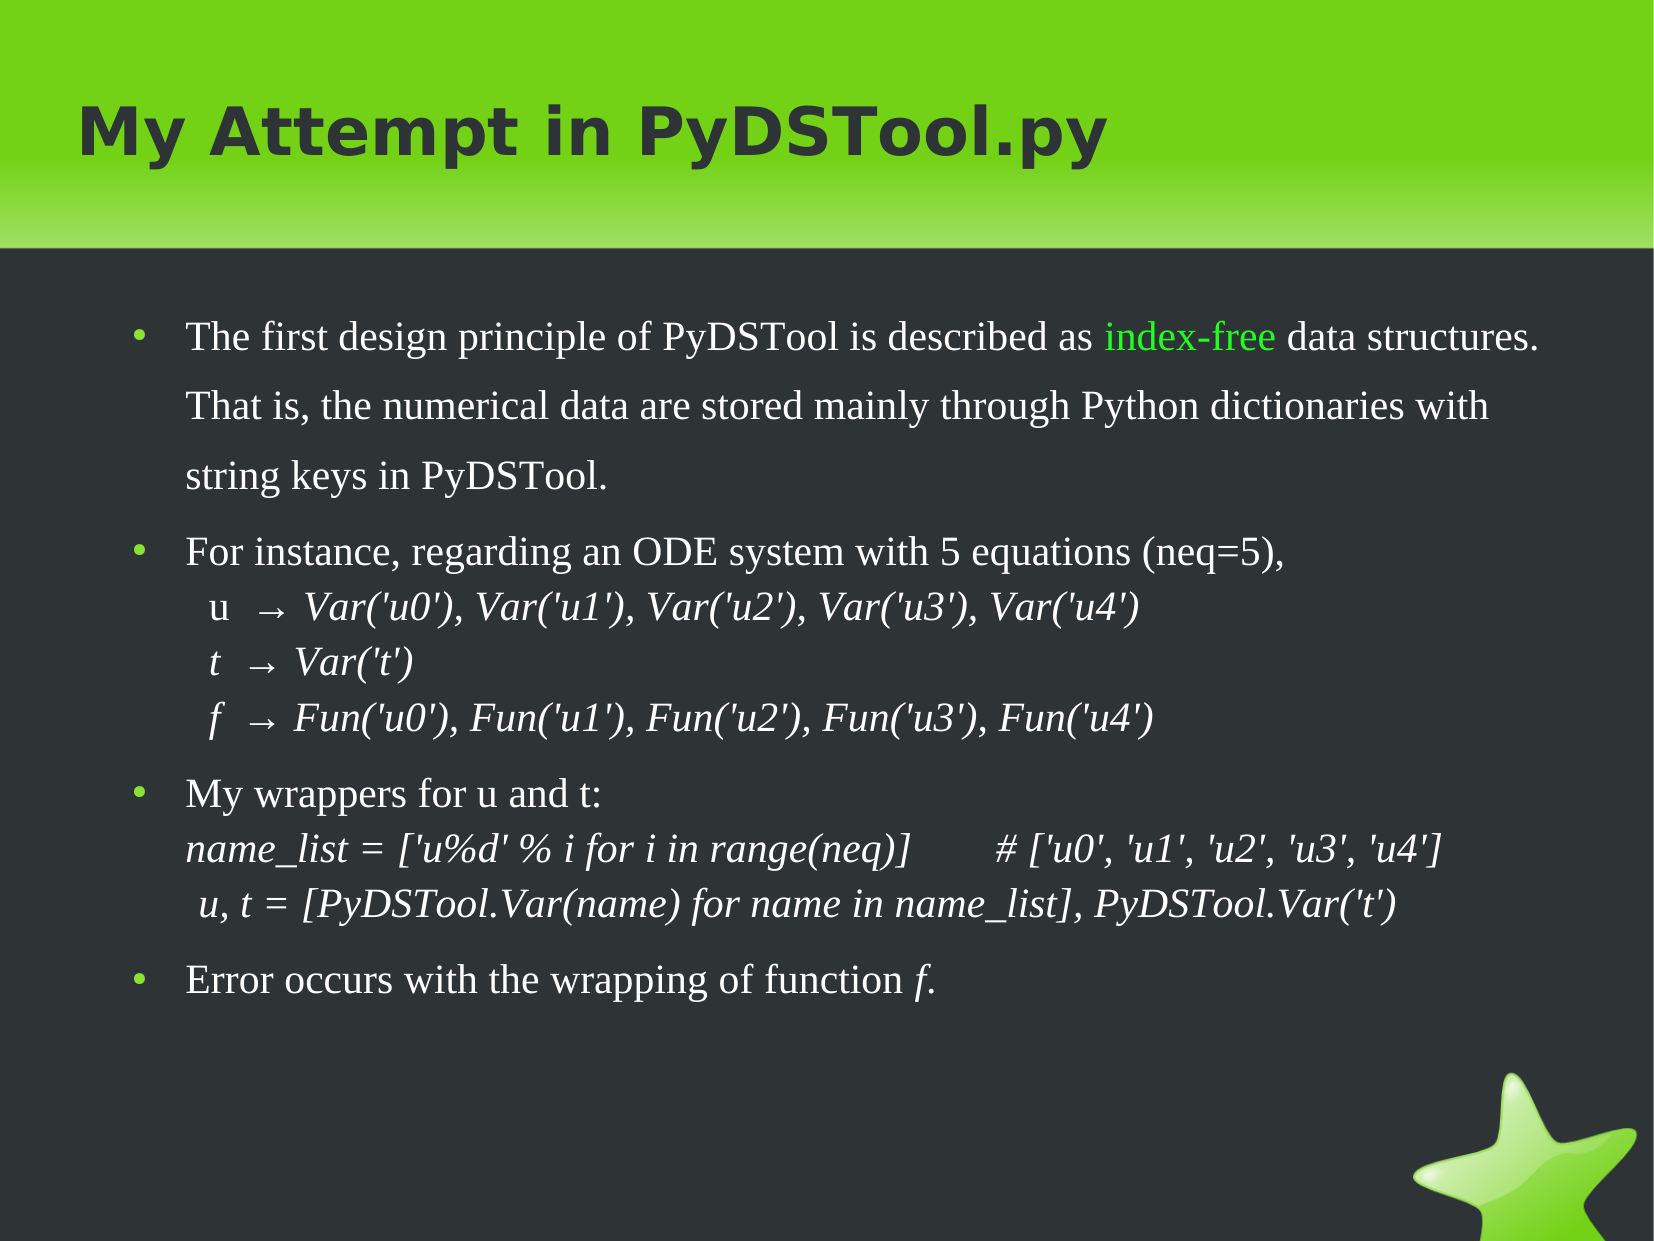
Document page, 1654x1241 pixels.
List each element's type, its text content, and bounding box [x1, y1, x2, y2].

list The first design principle of PyDSTool is described as index-free data structures. That is, the numerical data are stored mainly through Python dictionaries with string keys in PyDSTool. For instance, regarding an ODE system with 5 equations (neq=5), u → Var('u0'), Var('u1'), Var('u2'), Var('u3'), Var('u4') t → Var('t') f → Fun('u0'), Fun('u1'), Fun('u2'), Fun('u3'), Fun('u4') My wrappers for u and t: name_list = ['u%d' % i for i in range(neq)] # ['u0', 'u1', 'u2', 'u3', 'u4'] u, t = [PyDSTool.Var(name) for name in name_list], PyDSTool.Var('t') Error occurs with the wrapping of function f. [82, 290, 1571, 1109]
picture [0, 0, 1654, 1241]
title My Attempt in PyDSTool.py [76, 29, 1565, 237]
